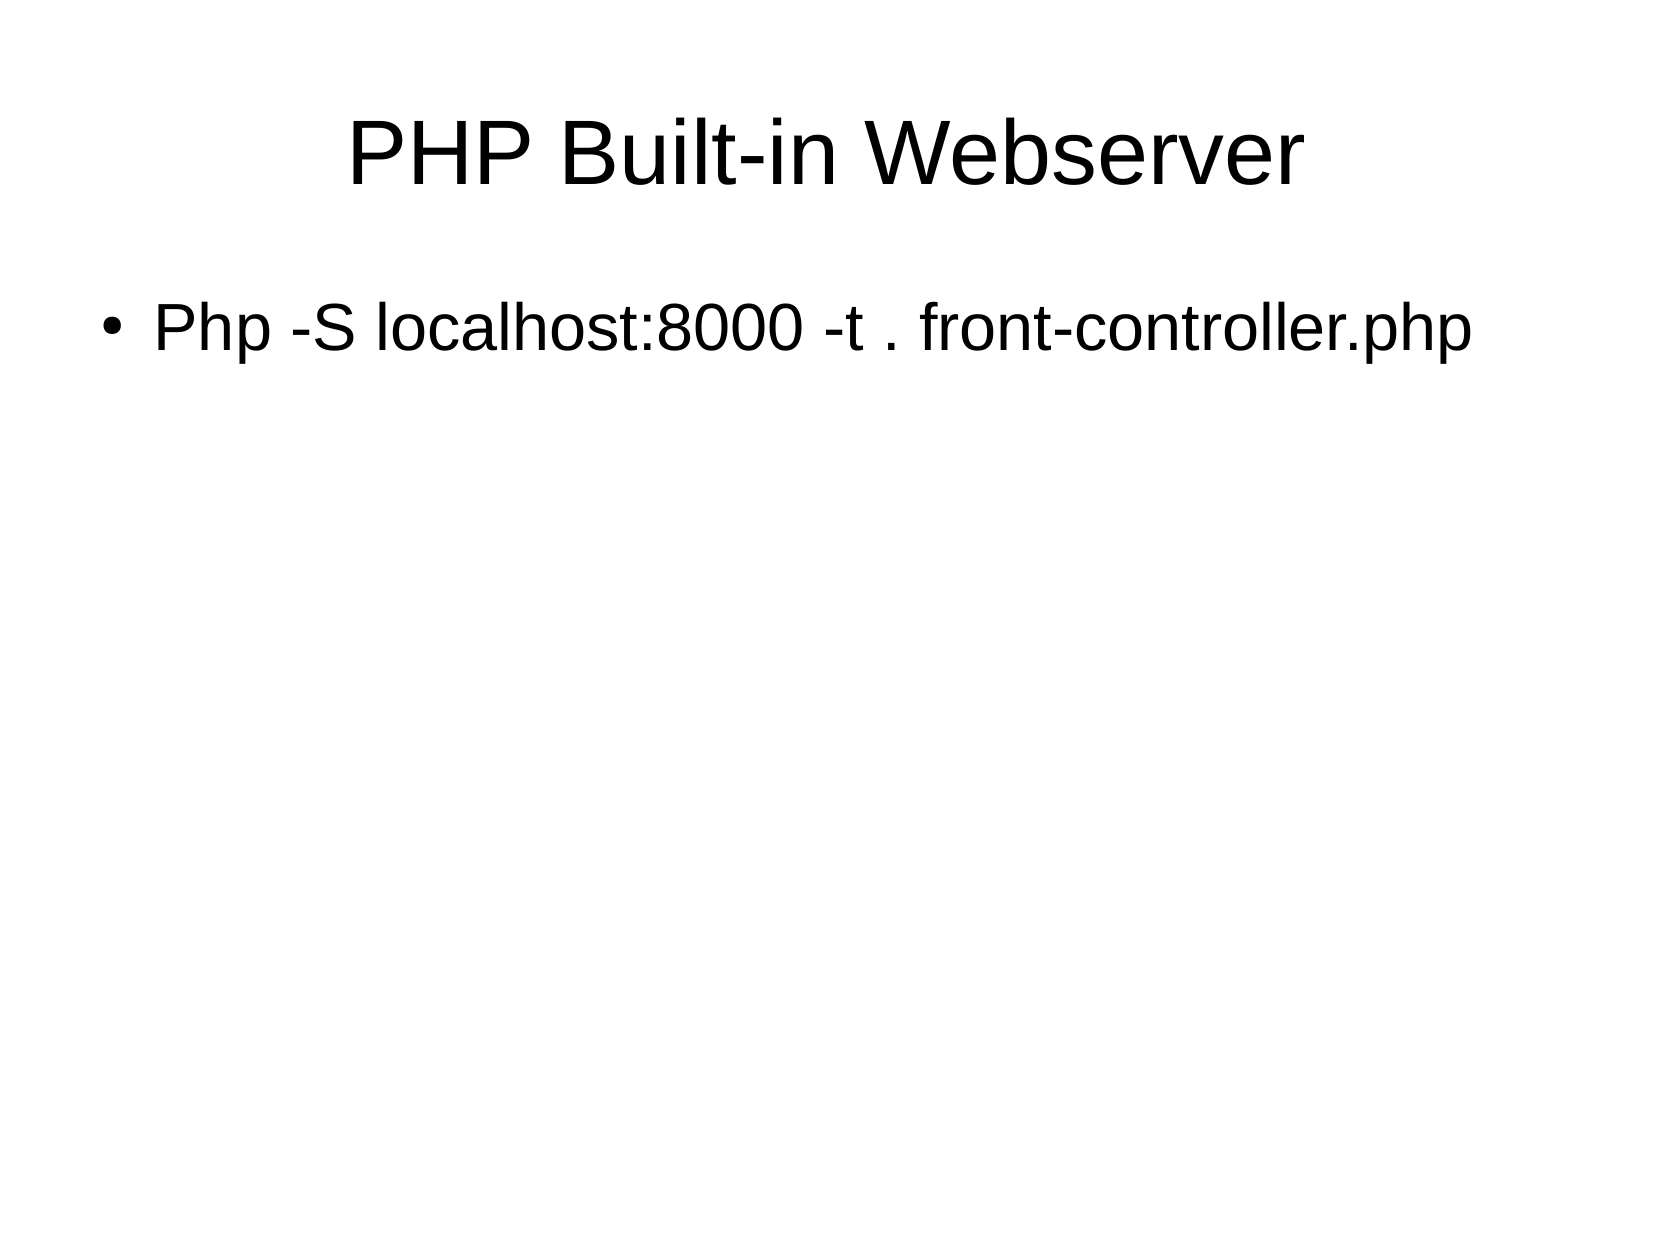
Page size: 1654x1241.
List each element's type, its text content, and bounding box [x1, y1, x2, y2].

list Php -S localhost:8000 -t . front-controller.php [82, 290, 1571, 1010]
title PHP Built-in Webserver [82, 49, 1571, 257]
